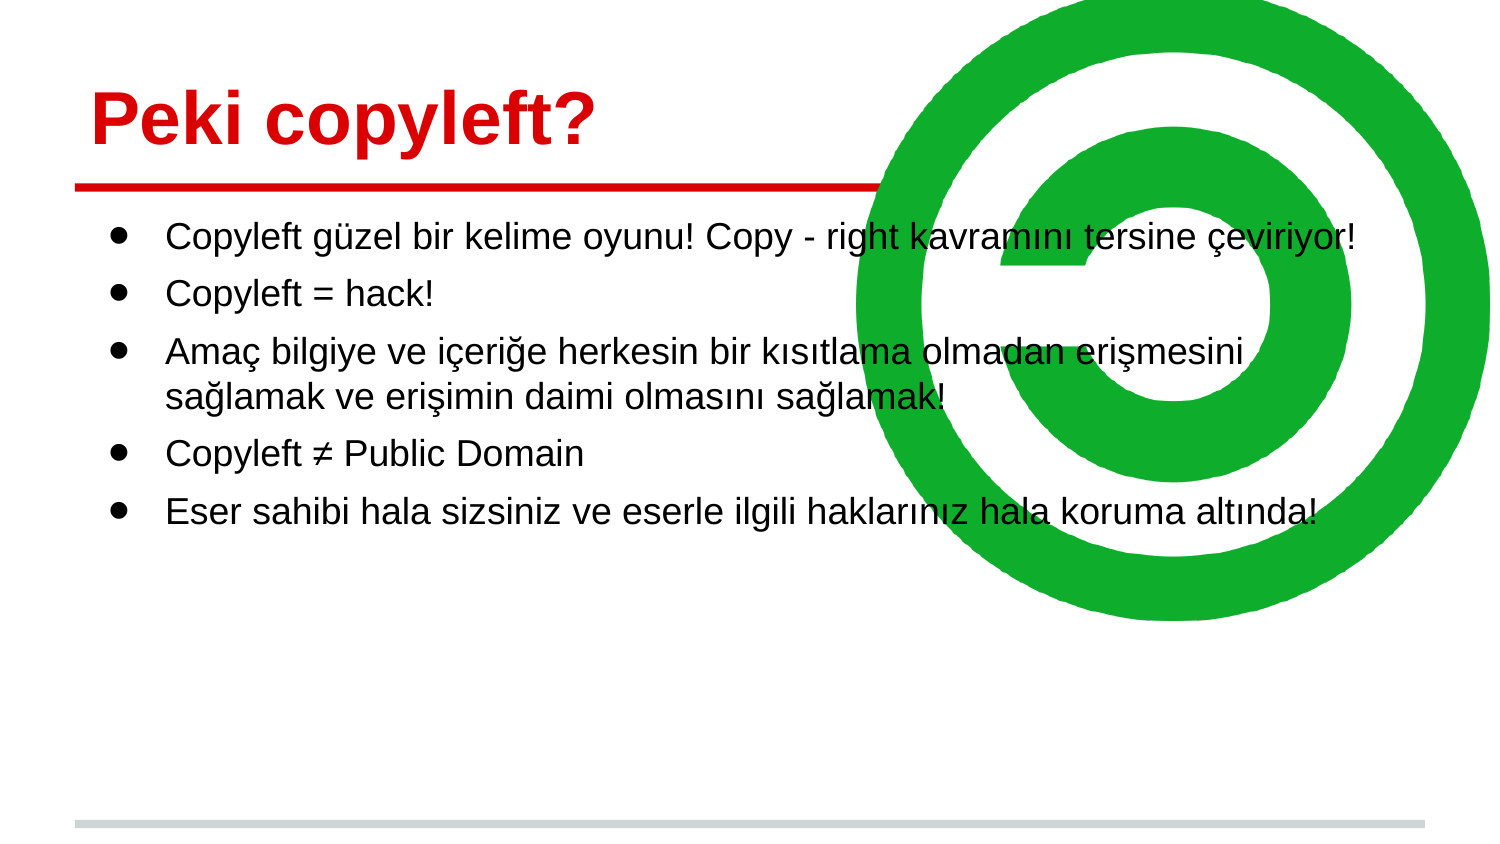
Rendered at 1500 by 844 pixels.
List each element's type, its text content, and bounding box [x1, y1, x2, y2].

list Copyleft güzel bir kelime oyunu! Copy - right kavramını tersine çeviriyor! Copyleft = hack! Amaç bilgiye ve içeriğe herkesin bir kısıtlama olmadan erişmesini sağlamak ve erişimin daimi olmasını sağlamak! Copyleft ≠ Public Domain Eser sahibi hala sizsiniz ve eserle ilgili haklarınız hala koruma altında! [75, 196, 1425, 808]
picture [856, 0, 1490, 621]
title Peki copyleft? [75, 33, 1425, 175]
